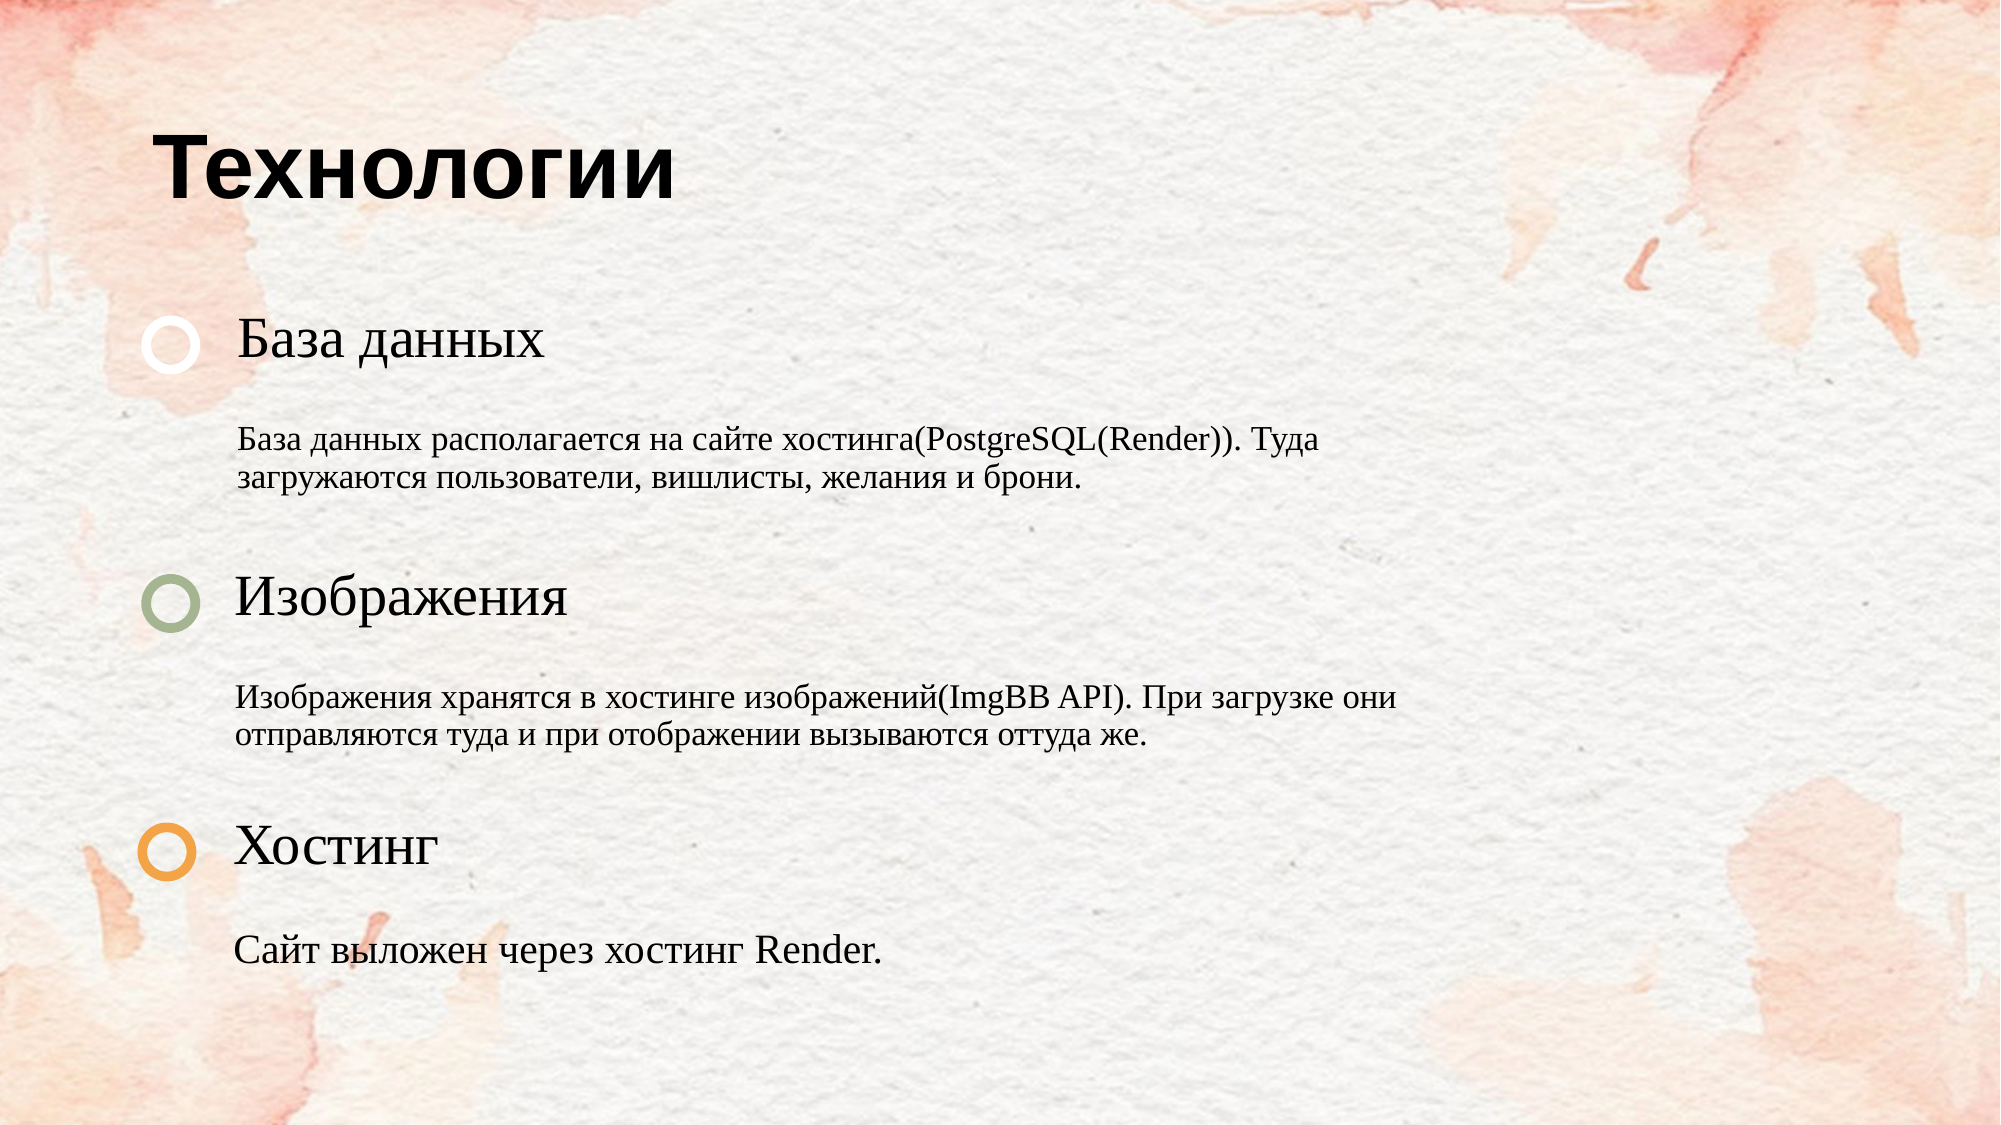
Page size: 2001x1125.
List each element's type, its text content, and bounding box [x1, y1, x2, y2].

list Хостинг [218, 806, 1510, 898]
picture [0, 0, 2001, 1125]
list База данных располагается на сайте хостинга(PostgreSQL(Render)). Туда загружаются пользователи, вишлисты, желания и брони. [222, 412, 1514, 504]
list Изображения хранятся в хостинге изображений(ImgBB API). При загрузке они отправляются туда и при отображении вызываются оттуда же. [219, 671, 1511, 763]
list База данных [222, 299, 1514, 391]
list Сайт выложен через хостинг Render. [218, 919, 1510, 1011]
list Изображения [219, 557, 1511, 649]
title Технологии [137, 59, 1863, 278]
